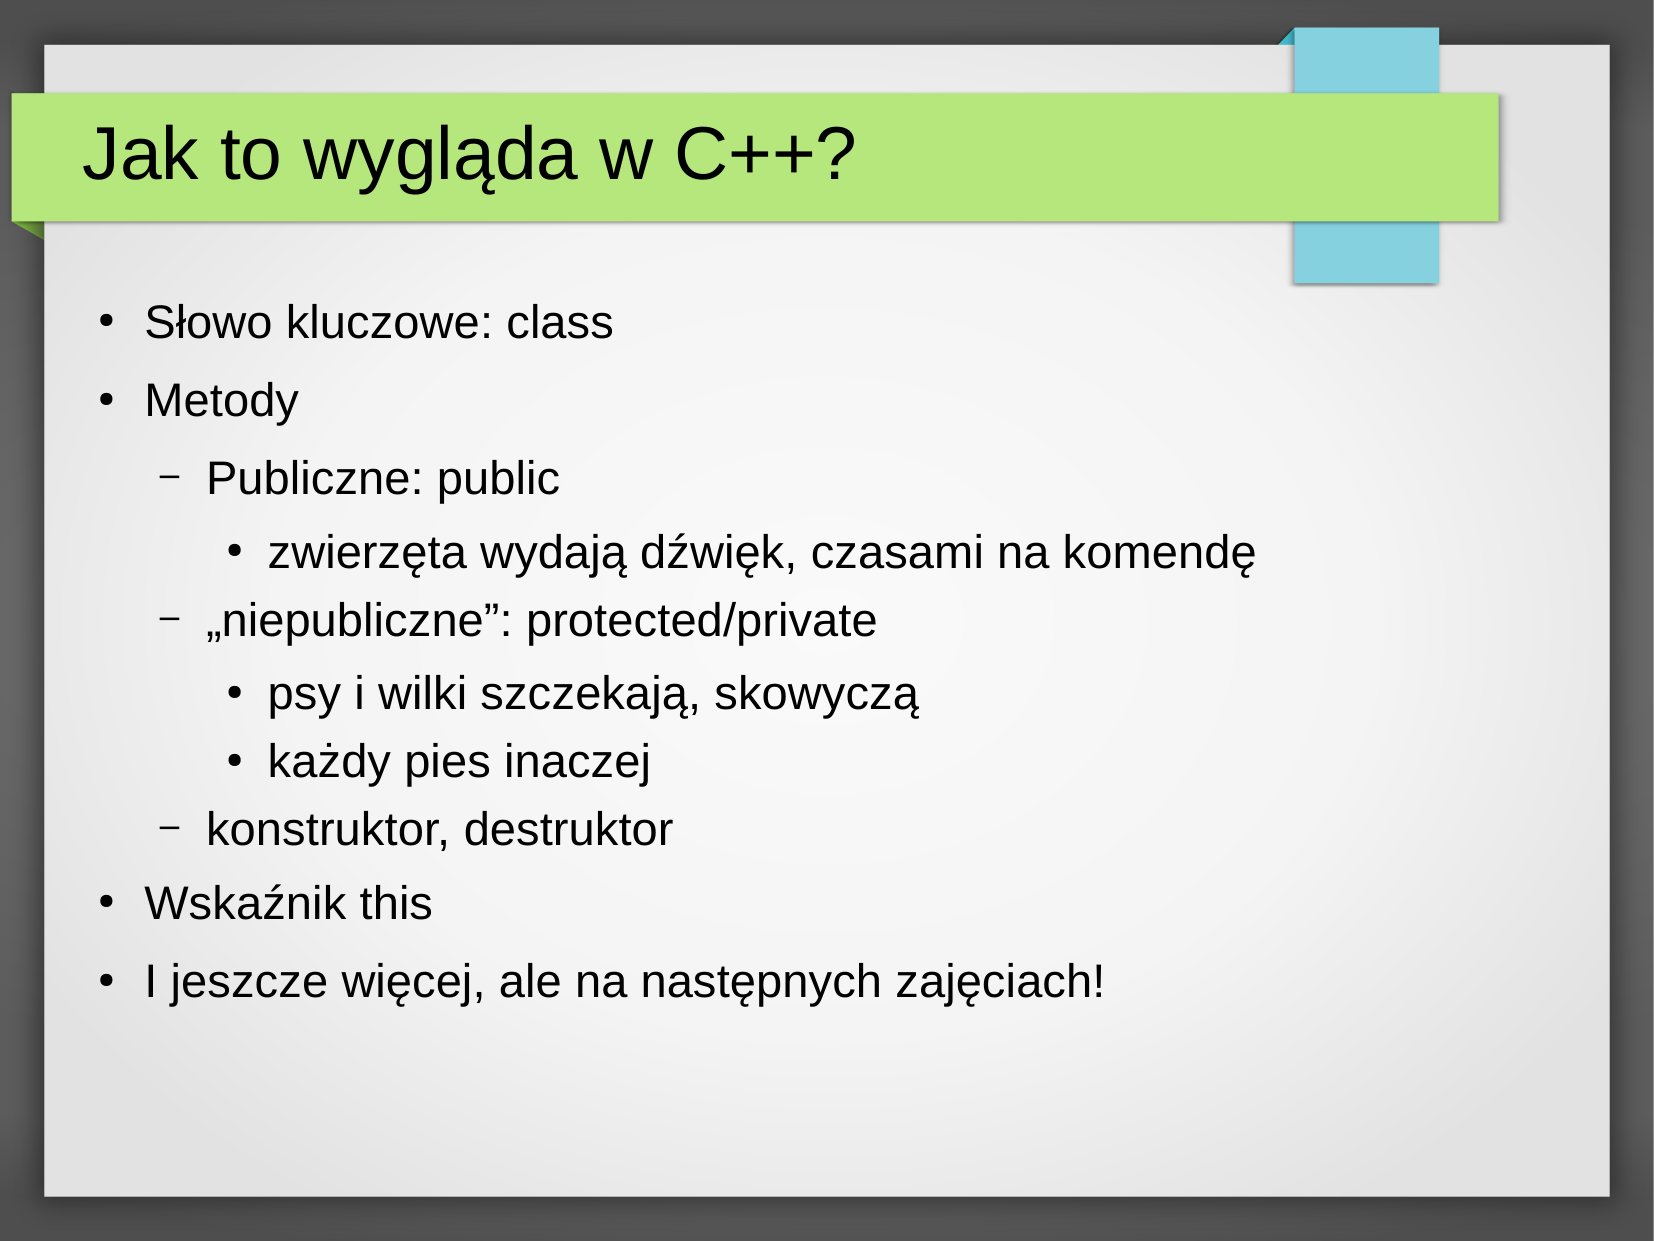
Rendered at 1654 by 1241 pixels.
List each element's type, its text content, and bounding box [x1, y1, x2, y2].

title Jak to wygląda w C++? [82, 94, 1264, 213]
picture [0, 0, 1654, 1241]
list Słowo kluczowe: class Metody Publiczne: public zwierzęta wydają dźwięk, czasami na komendę „niepubliczne”: protected/private psy i wilki szczekają, skowyczą każdy pies inaczej konstruktor, destruktor Wskaźnik this I jeszcze więcej, ale na następnych zajęciach! [82, 295, 1571, 1015]
